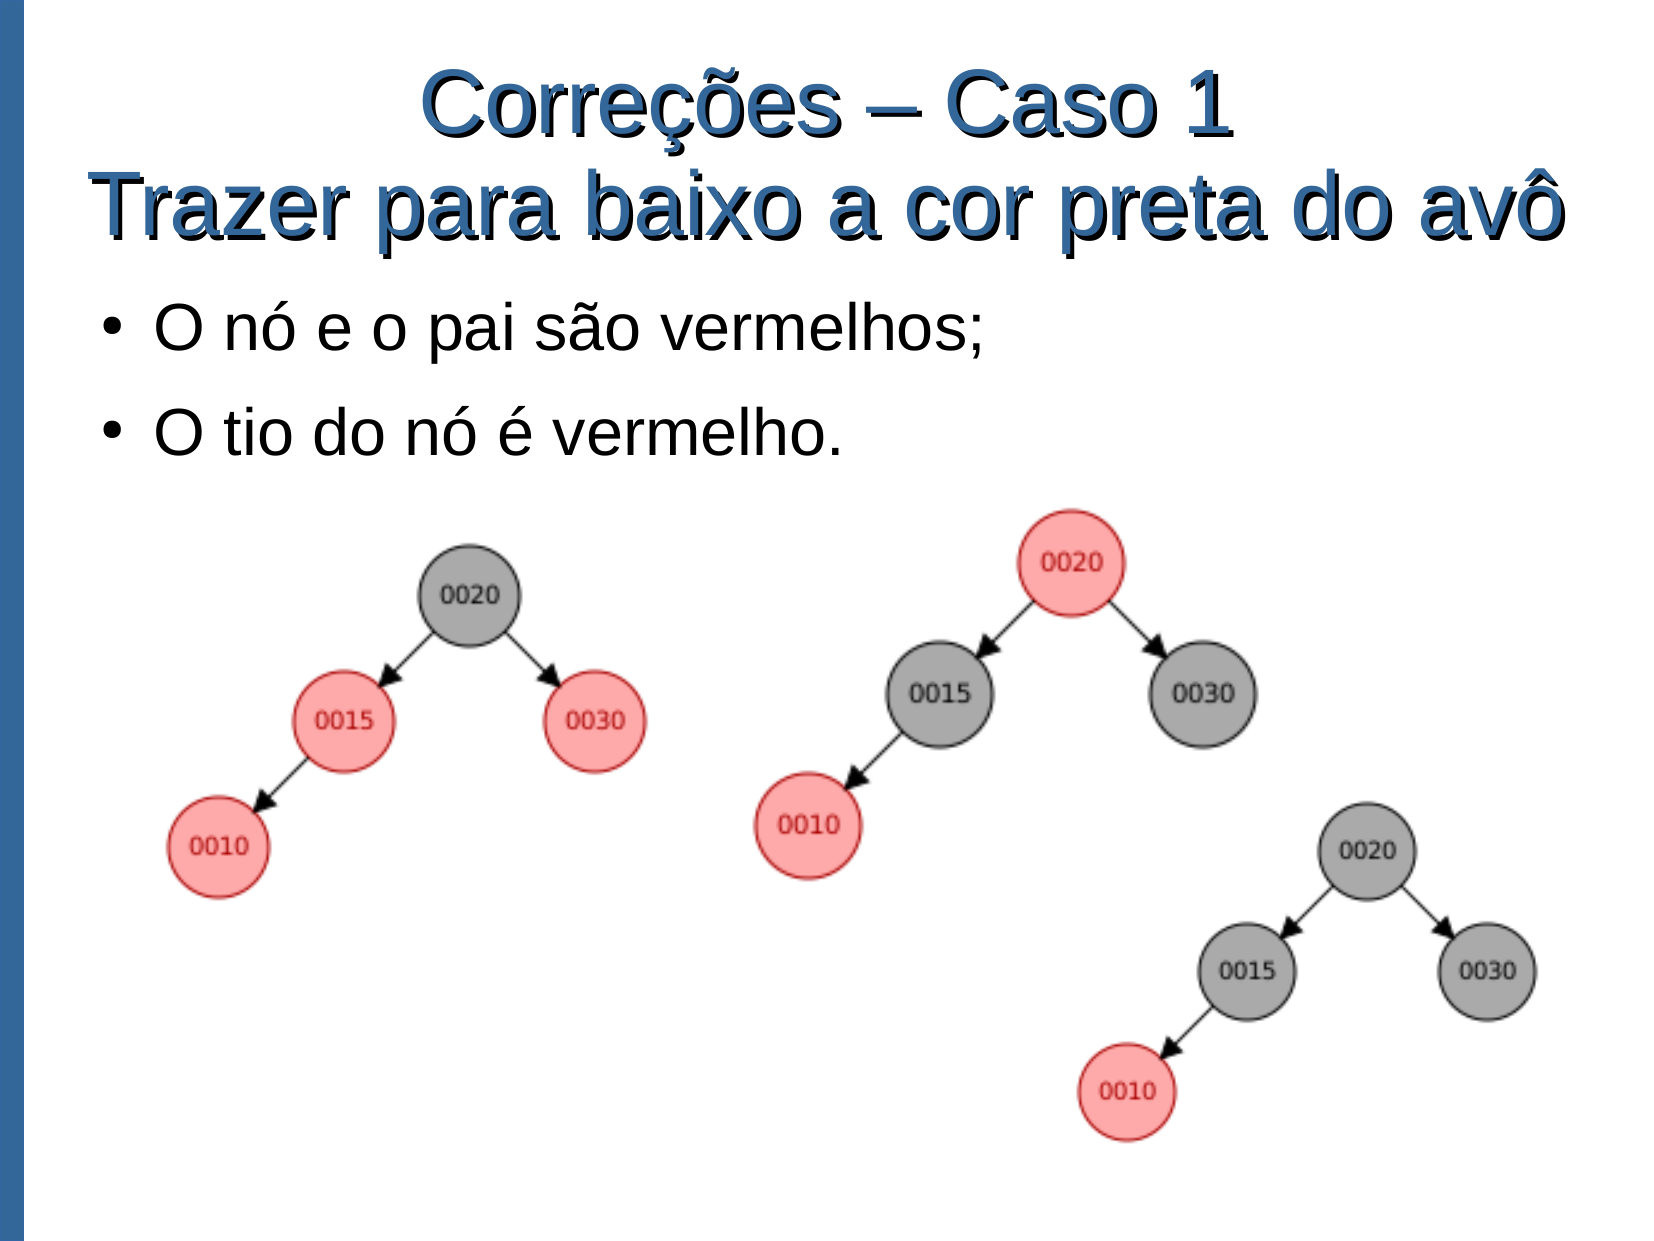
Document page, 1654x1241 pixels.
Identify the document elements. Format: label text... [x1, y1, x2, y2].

picture [696, 496, 1560, 1170]
title Correções – Caso 1 Trazer para baixo a cor preta do avô [82, 49, 1571, 257]
list O nó e o pai são vermelhos; O tio do nó é vermelho. [82, 290, 1571, 1010]
picture [119, 519, 686, 936]
